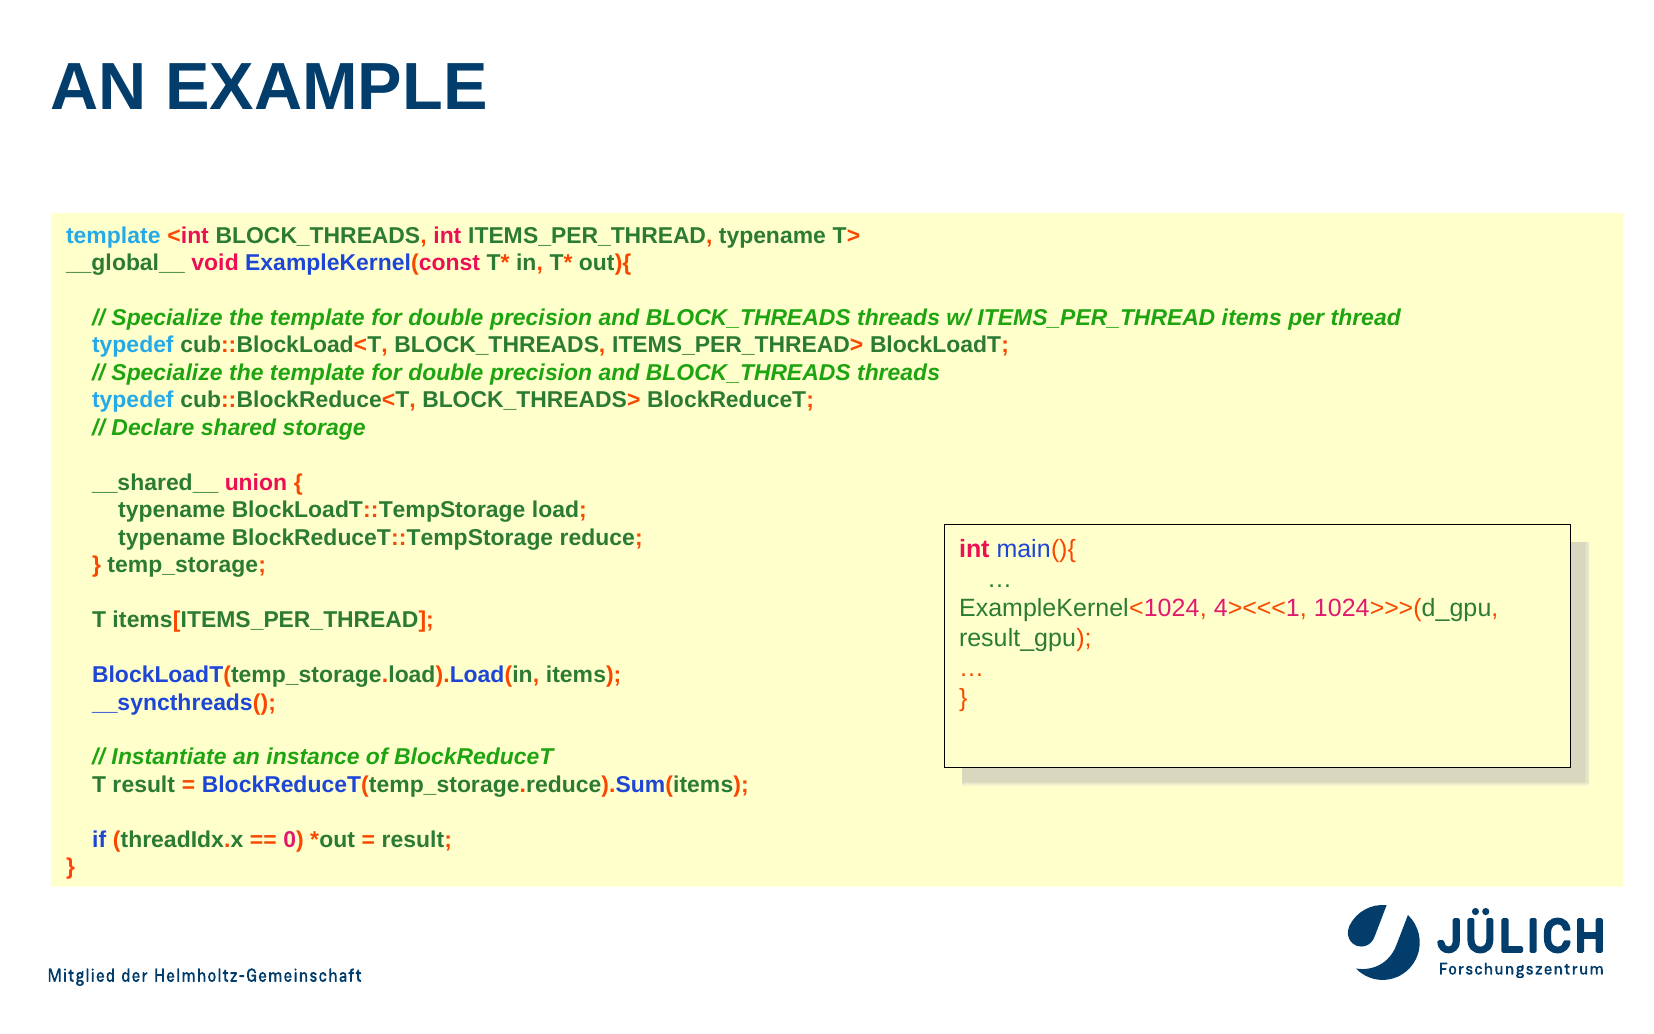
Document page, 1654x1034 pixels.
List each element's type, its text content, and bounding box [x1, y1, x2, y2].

title An Example [50, 48, 1604, 219]
text_box int main(){ … ExampleKernel<1024, 4><<<1, 1024>>>(d_gpu, result_gpu); … } [944, 524, 1571, 768]
text_box template <int BLOCK_THREADS, int ITEMS_PER_THREAD, typename T> __global__ void ExampleKernel(const T* in, T* out){ // Specialize the template for double precision and BLOCK_THREADS threads w/ ITEMS_PER_THREAD items per thread typedef cub::BlockLoad<T, BLOCK_THREADS, ITEMS_PER_THREAD> BlockLoadT; // Specialize the template for double precision and BLOCK_THREADS threads typedef cub::BlockReduce<T, BLOCK_THREADS> BlockReduceT; // Declare shared storage __shared__ union { typename BlockLoadT::TempStorage load; typename BlockReduceT::TempStorage reduce; } temp_storage; T items[ITEMS_PER_THREAD]; BlockLoadT(temp_storage.load).Load(in, items); __syncthreads(); // Instantiate an instance of BlockReduceT T result = BlockReduceT(temp_storage.reduce).Sum(items); if (threadIdx.x == 0) *out = result; } [51, 212, 1624, 887]
